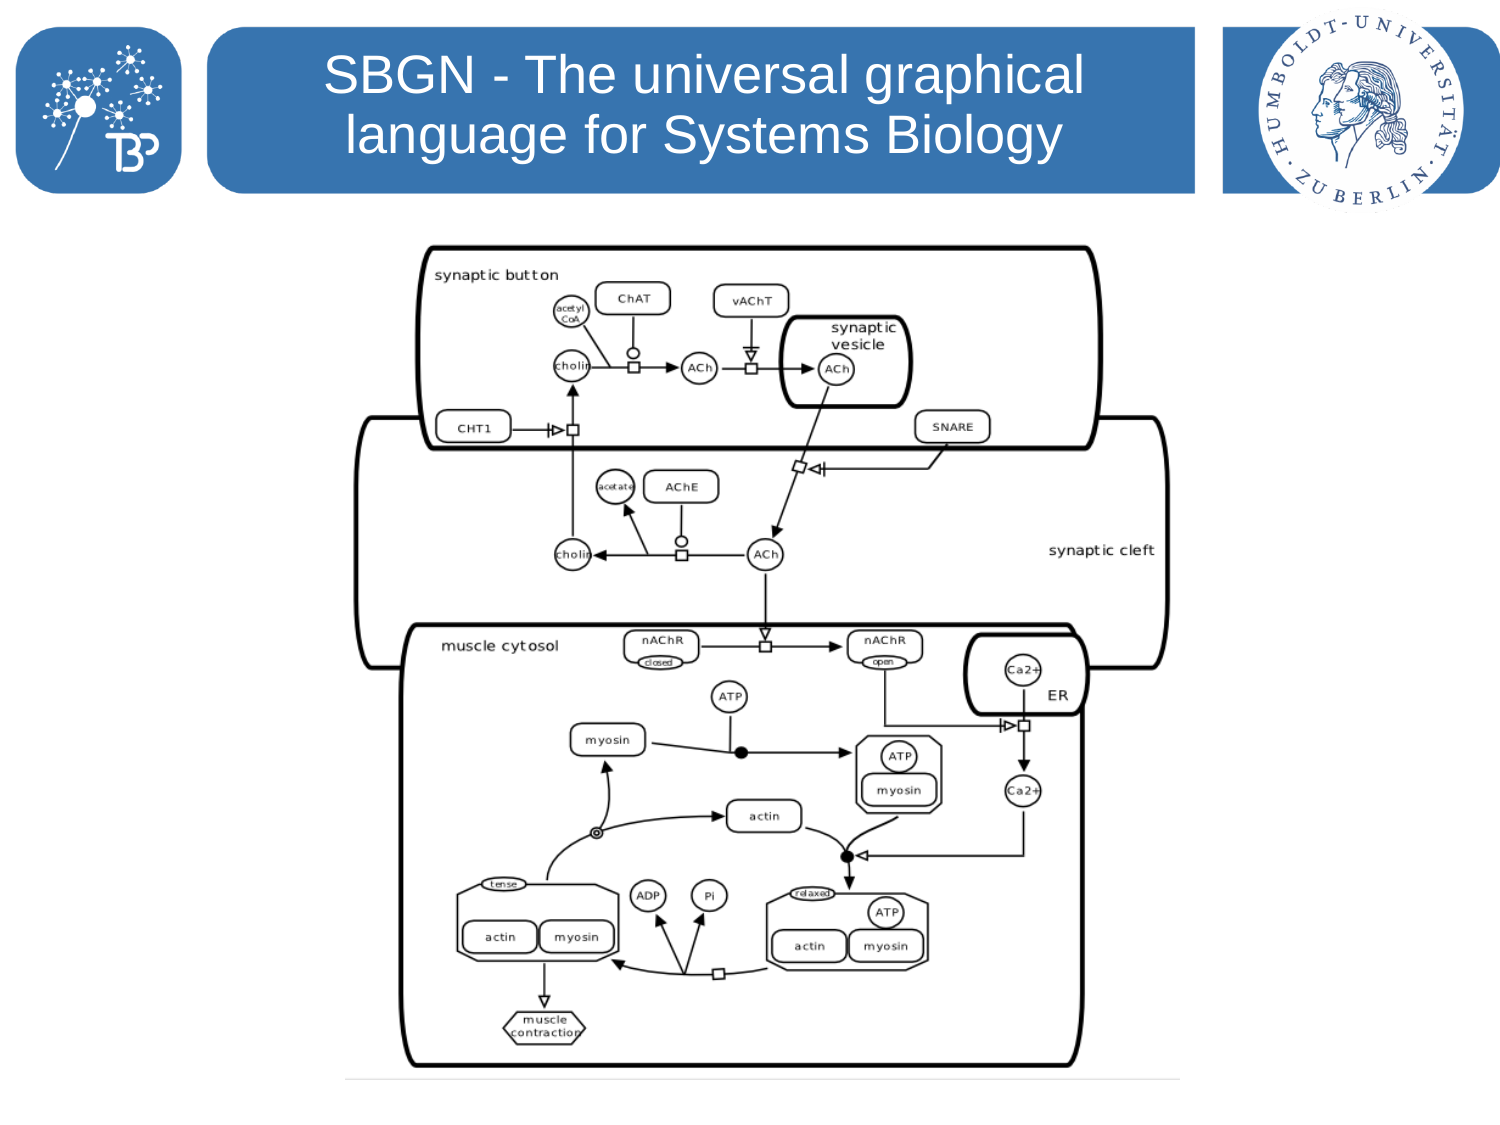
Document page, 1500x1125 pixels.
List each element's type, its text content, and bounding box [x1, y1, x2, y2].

picture [345, 224, 1180, 1080]
title SBGN - The universal graphical language for Systems Biology [240, 44, 1171, 166]
picture [15, 7, 1500, 213]
